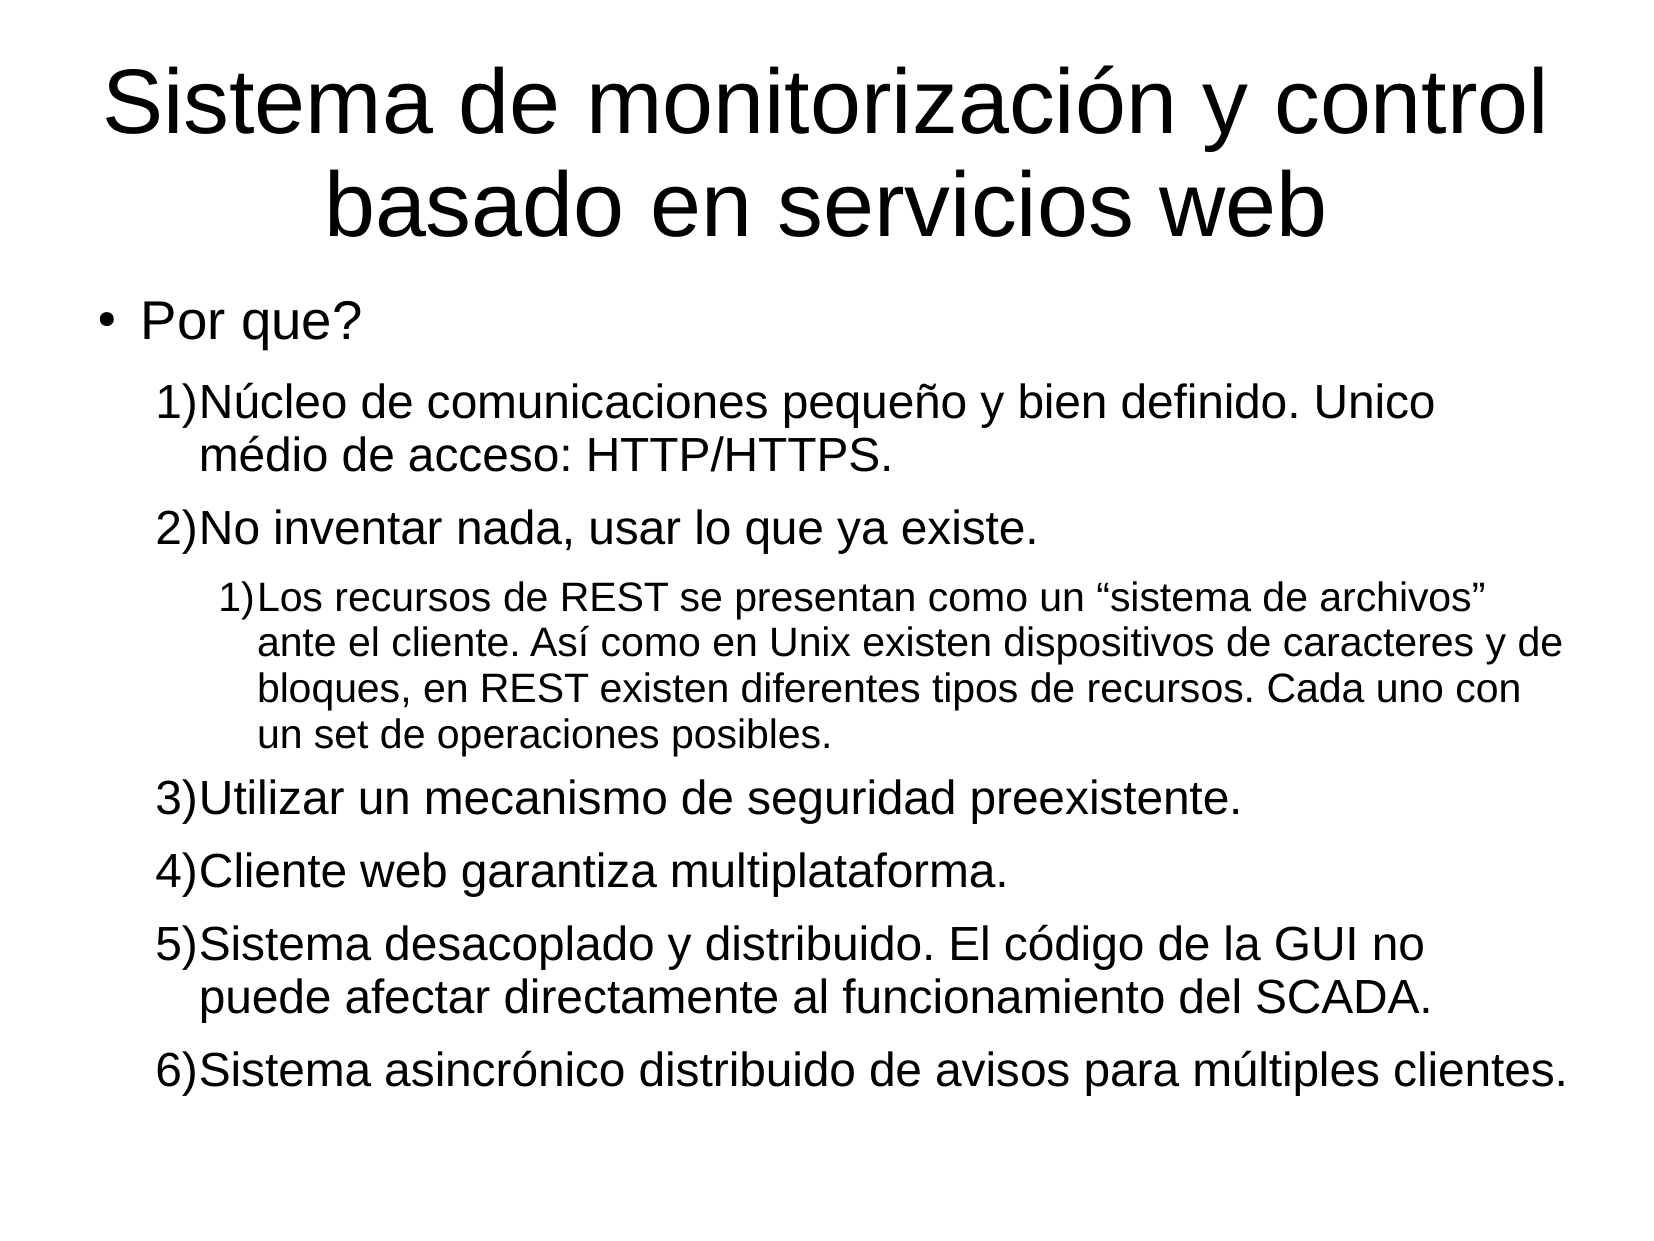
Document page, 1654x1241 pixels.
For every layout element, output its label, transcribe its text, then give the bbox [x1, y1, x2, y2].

title Sistema de monitorización y control basado en servicios web [82, 49, 1571, 257]
list Por que? Núcleo de comunicaciones pequeño y bien definido. Unico médio de acceso: HTTP/HTTPS. No inventar nada, usar lo que ya existe. Los recursos de REST se presentan como un “sistema de archivos” ante el cliente. Así como en Unix existen dispositivos de caracteres y de bloques, en REST existen diferentes tipos de recursos. Cada uno con un set de operaciones posibles. Utilizar un mecanismo de seguridad preexistente. Cliente web garantiza multiplataforma. Sistema desacoplado y distribuido. El código de la GUI no puede afectar directamente al funcionamiento del SCADA. Sistema asincrónico distribuido de avisos para múltiples clientes. [82, 290, 1571, 1109]
